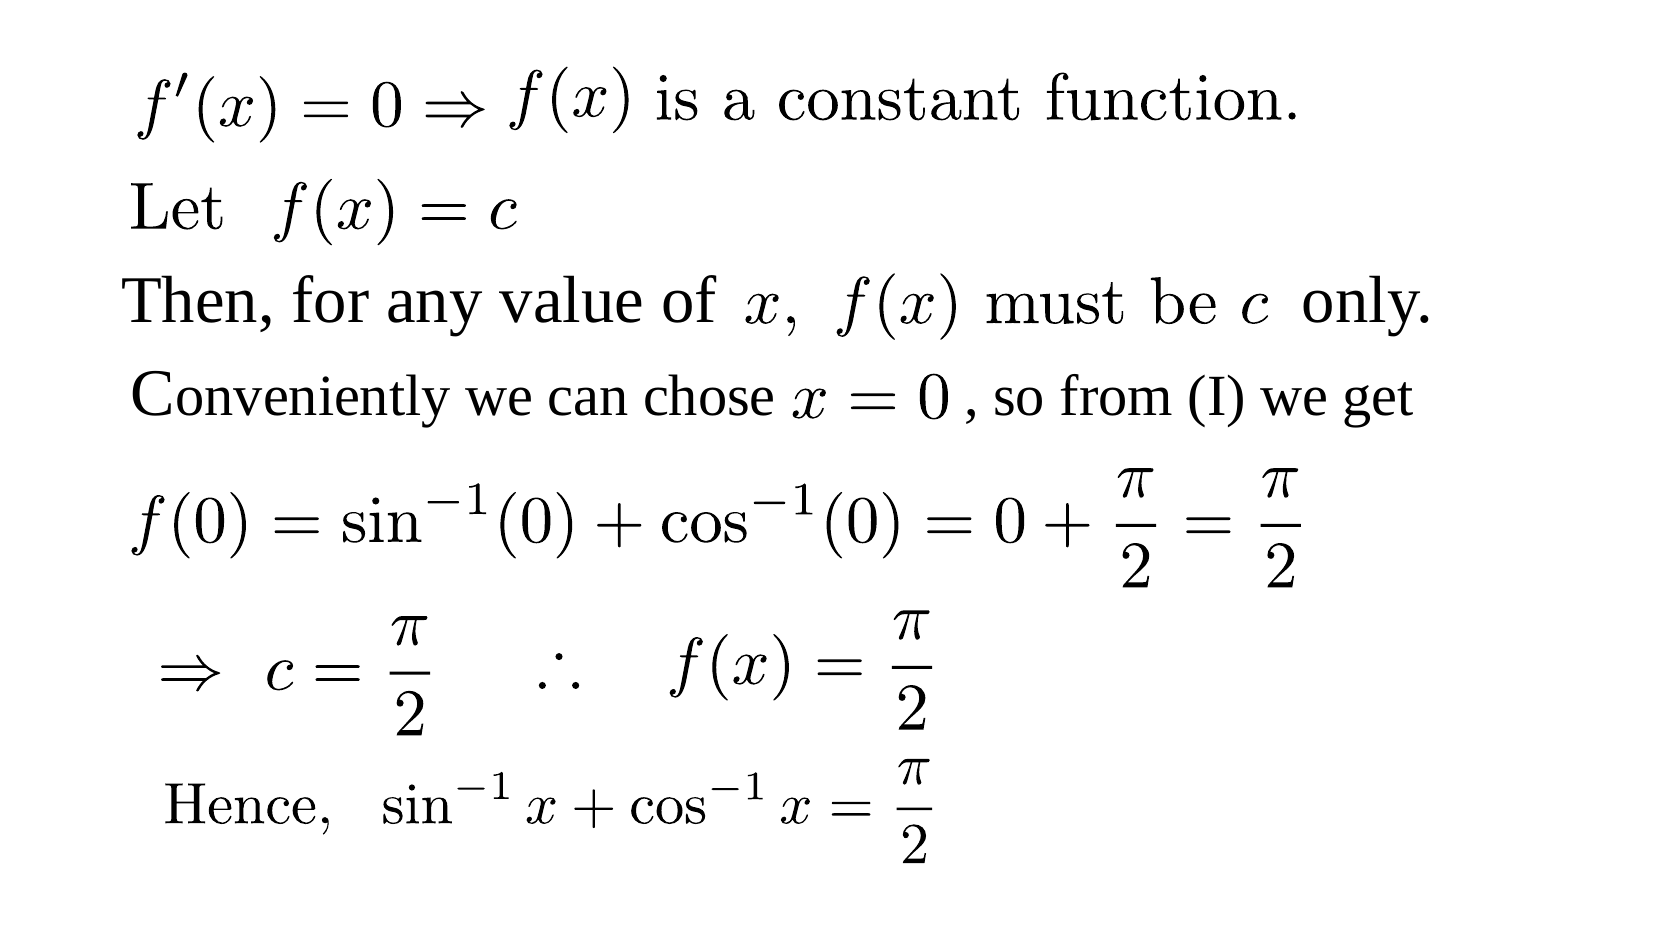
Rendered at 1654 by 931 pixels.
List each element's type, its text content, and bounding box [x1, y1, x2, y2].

text_box [656, 72, 1296, 121]
text_box [137, 72, 485, 143]
text_box [792, 373, 948, 420]
text_box [745, 273, 1269, 340]
text_box [165, 758, 933, 864]
text_box [509, 66, 629, 134]
text_box [131, 468, 1301, 588]
text_box [160, 616, 431, 736]
title . Then, for any value of only. Conveniently we can chose , so from (I) we get [47, 37, 1595, 931]
text_box [538, 610, 933, 730]
text_box [131, 178, 517, 246]
